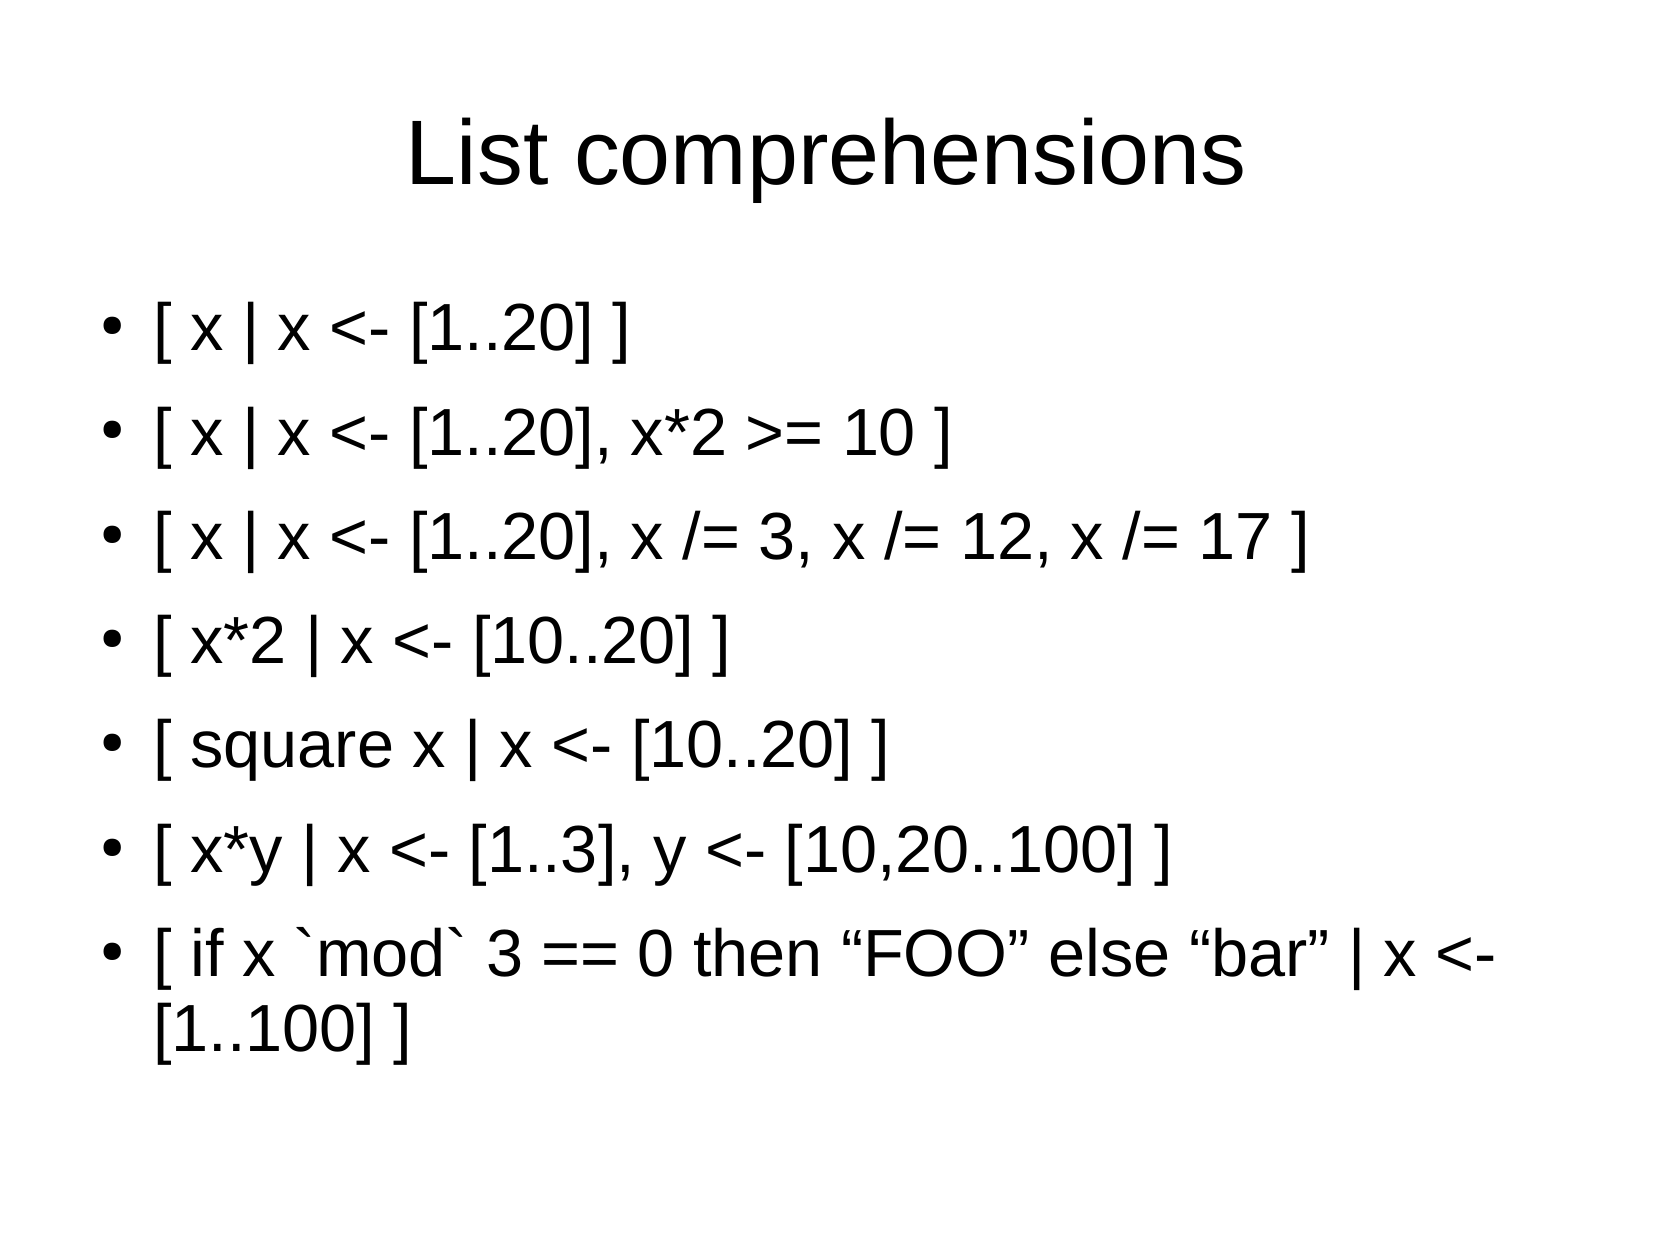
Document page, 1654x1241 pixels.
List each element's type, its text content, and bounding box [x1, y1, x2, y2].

title List comprehensions [82, 56, 1571, 250]
list [ x | x <- [1..20] ] [ x | x <- [1..20], x*2 >= 10 ] [ x | x <- [1..20], x /= 3, x /= 12, x /= 17 ] [ x*2 | x <- [10..20] ] [ square x | x <- [10..20] ] [ x*y | x <- [1..3], y <- [10,20..100] ] [ if x `mod` 3 == 0 then “FOO” else “bar” | x <- [1..100] ] [82, 290, 1571, 1094]
